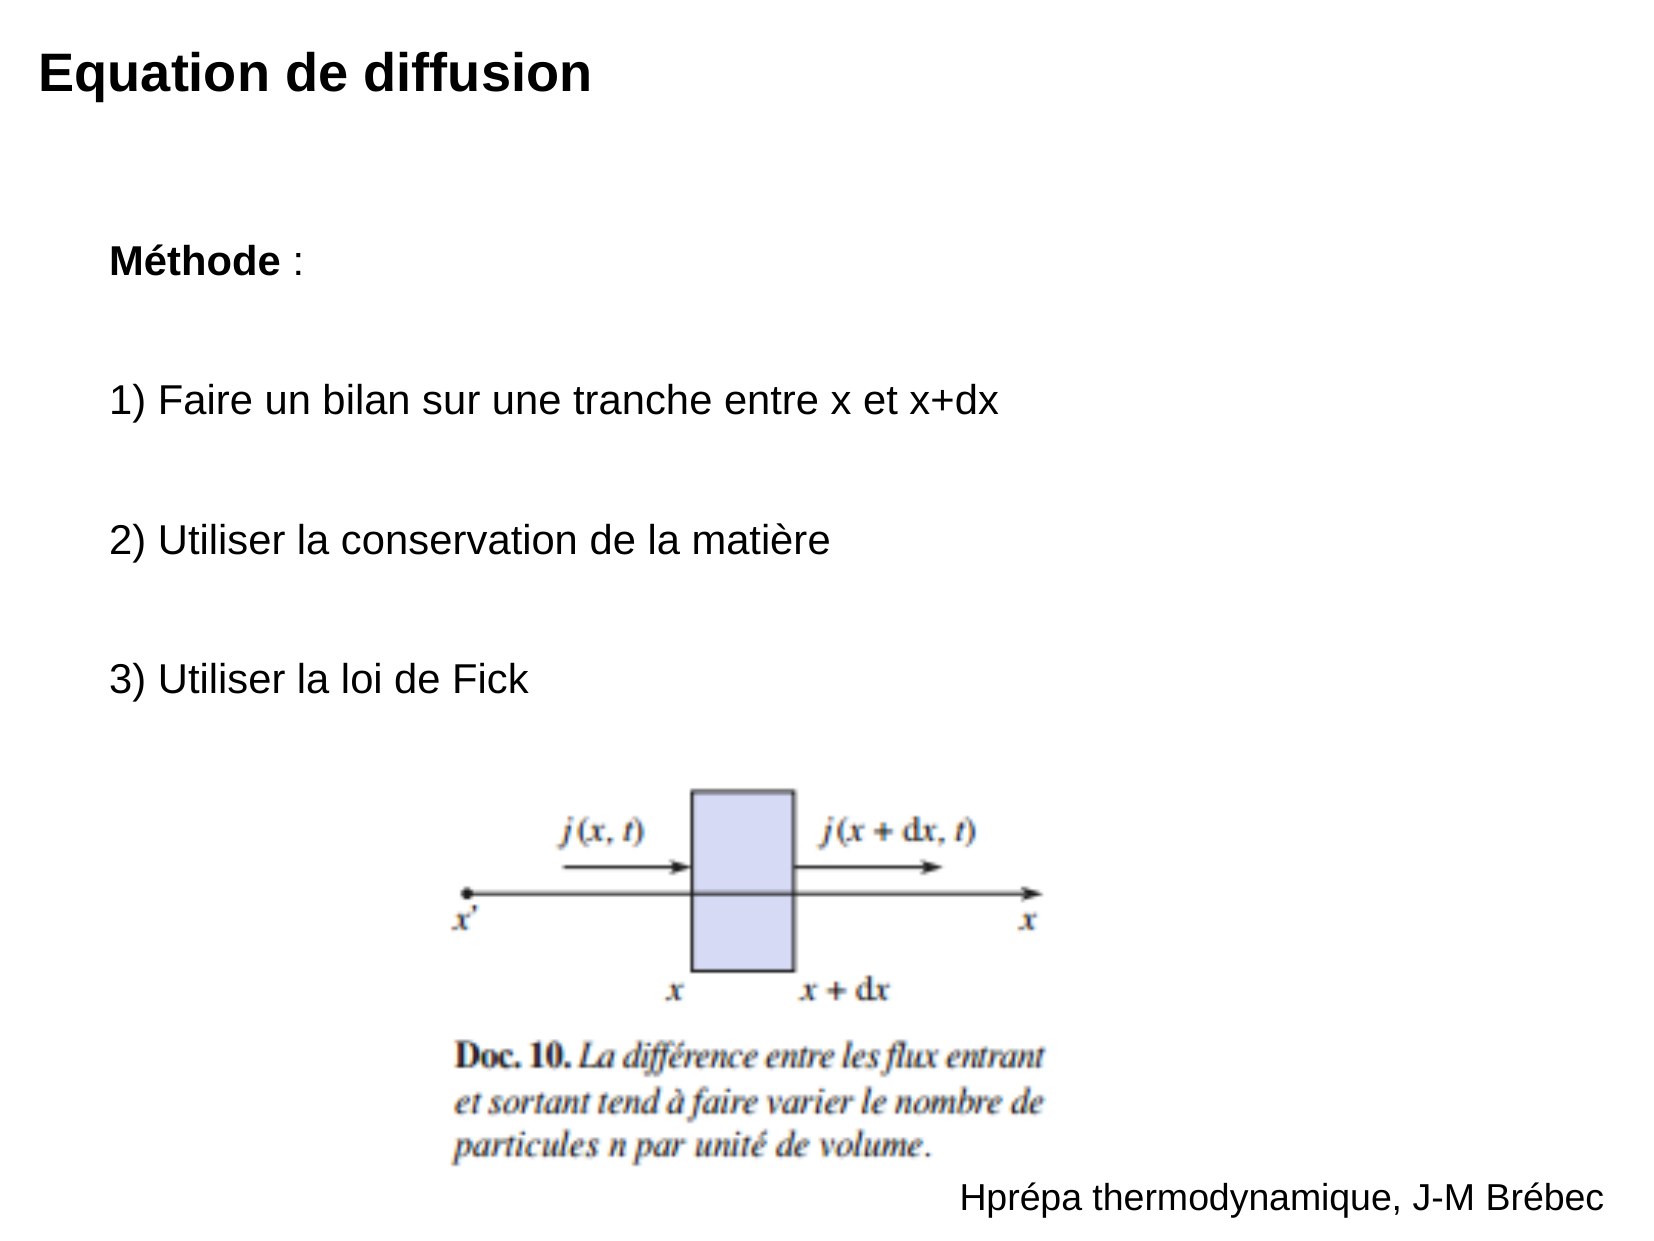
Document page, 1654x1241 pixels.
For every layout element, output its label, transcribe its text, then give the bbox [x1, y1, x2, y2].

text_box Hprépa thermodynamique, J-M Brébec [944, 1169, 1654, 1241]
text_box Méthode : 1) Faire un bilan sur une tranche entre x et x+dx 2) Utiliser la conservation de la matière 3) Utiliser la loi de Fick [94, 230, 1571, 714]
text_box Equation de diffusion [23, 35, 898, 113]
picture [425, 744, 1111, 1188]
